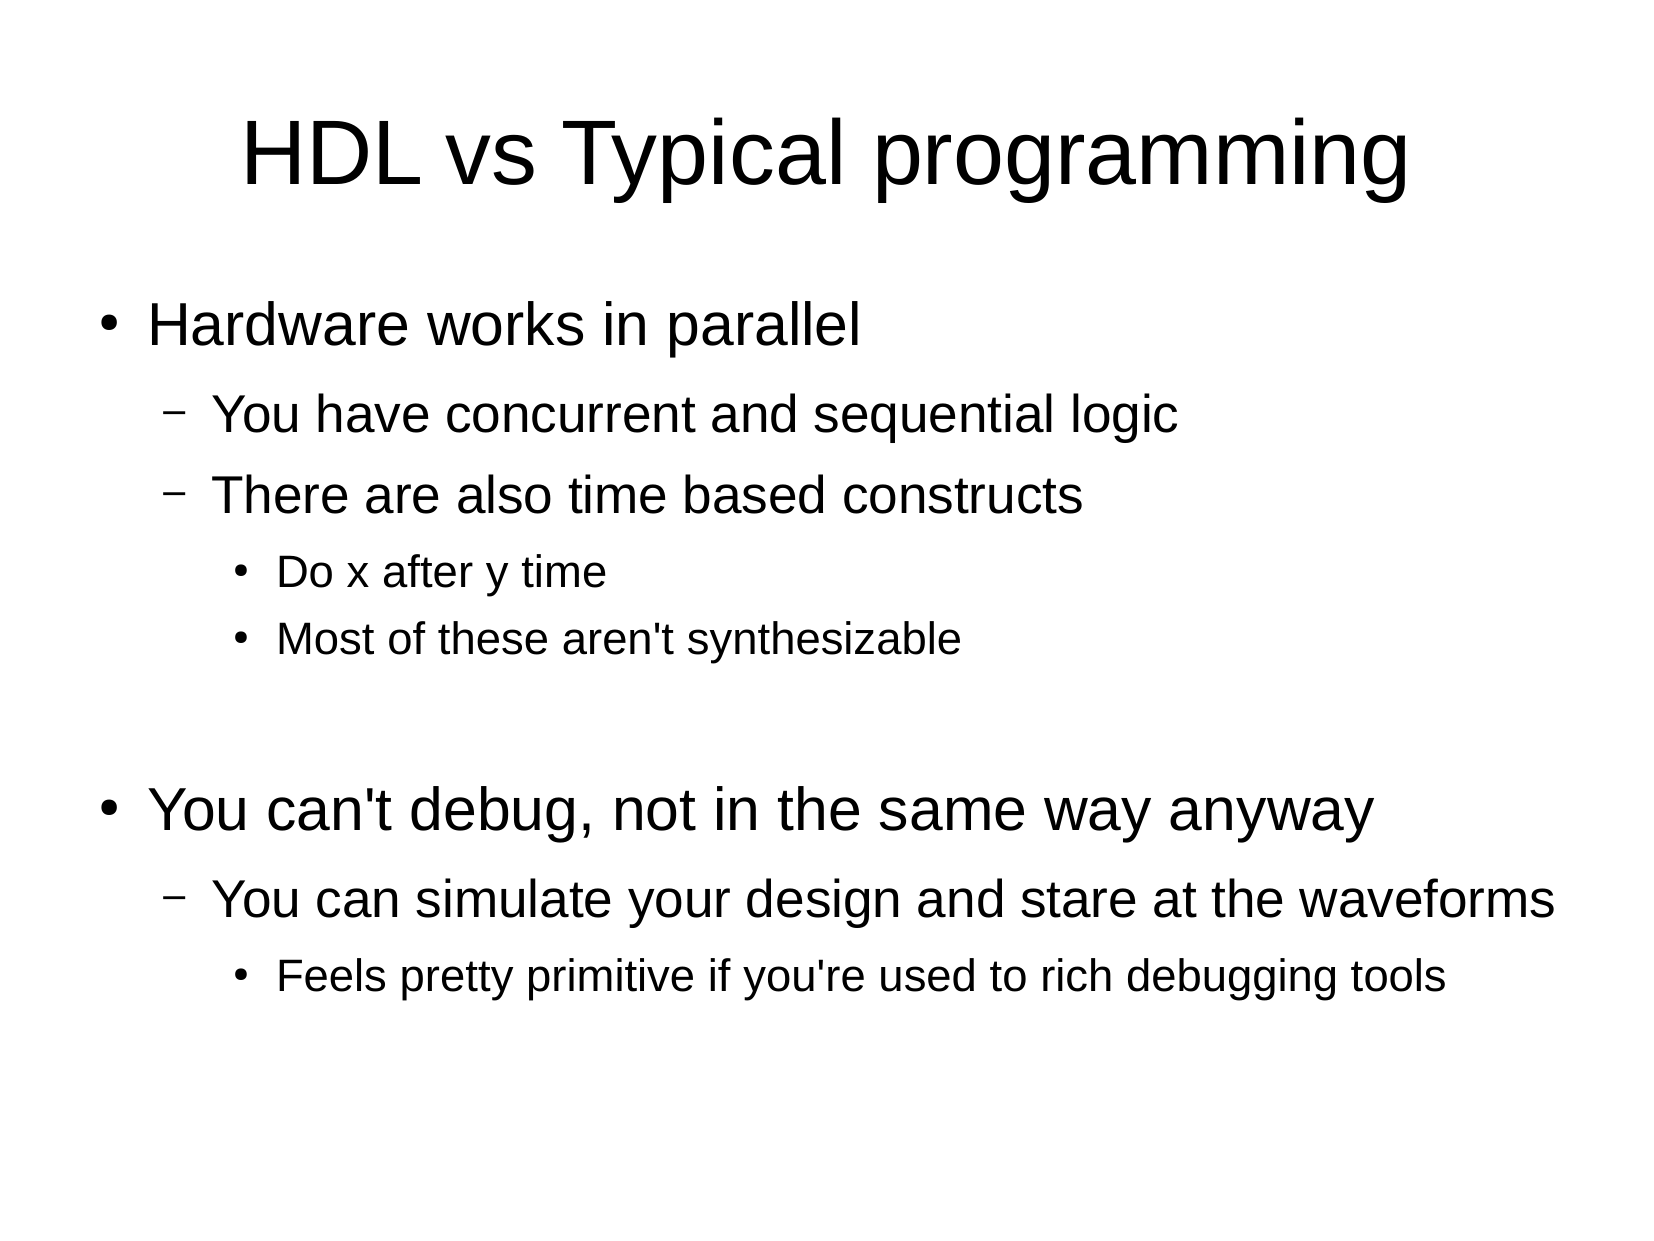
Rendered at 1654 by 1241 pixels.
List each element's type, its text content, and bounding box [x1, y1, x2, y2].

list Hardware works in parallel You have concurrent and sequential logic There are also time based constructs Do x after y time Most of these aren't synthesizable You can't debug, not in the same way anyway You can simulate your design and stare at the waveforms Feels pretty primitive if you're used to rich debugging tools [82, 290, 1571, 1010]
title HDL vs Typical programming [82, 49, 1571, 257]
